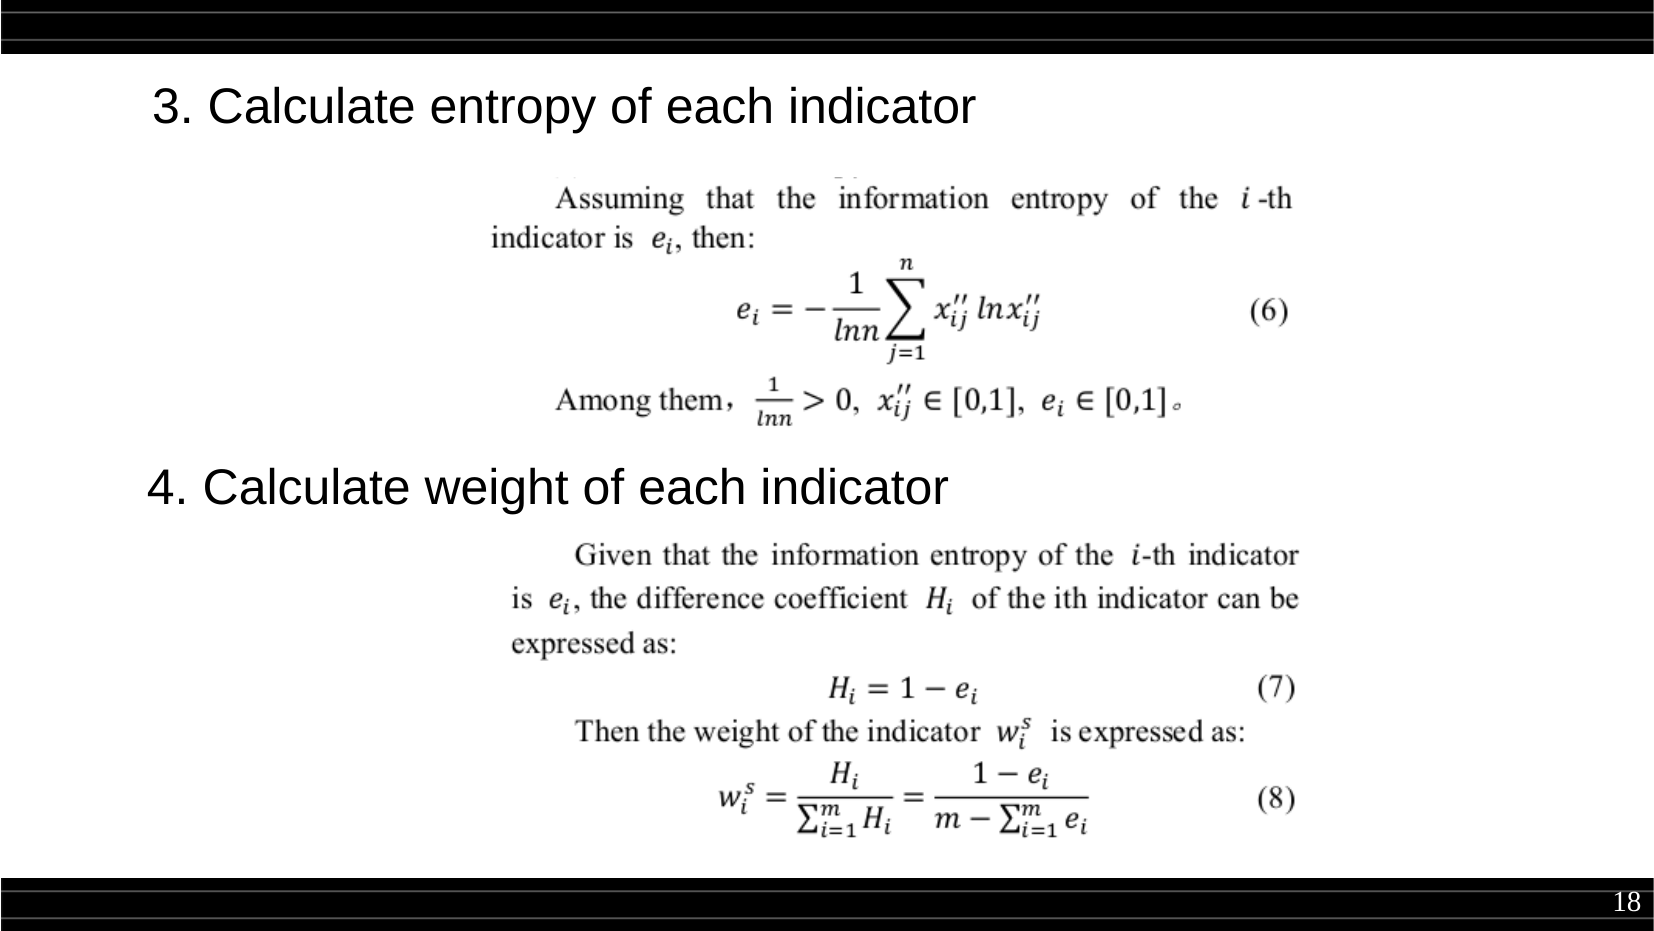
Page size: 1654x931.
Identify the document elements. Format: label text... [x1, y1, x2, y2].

text_box Calculate weight of each indicator [132, 451, 965, 523]
picture [1, 0, 1654, 54]
text_box Calculate entropy of each indicator [137, 71, 993, 142]
picture [1, 878, 1654, 931]
picture [472, 177, 1305, 437]
picture [496, 531, 1307, 856]
